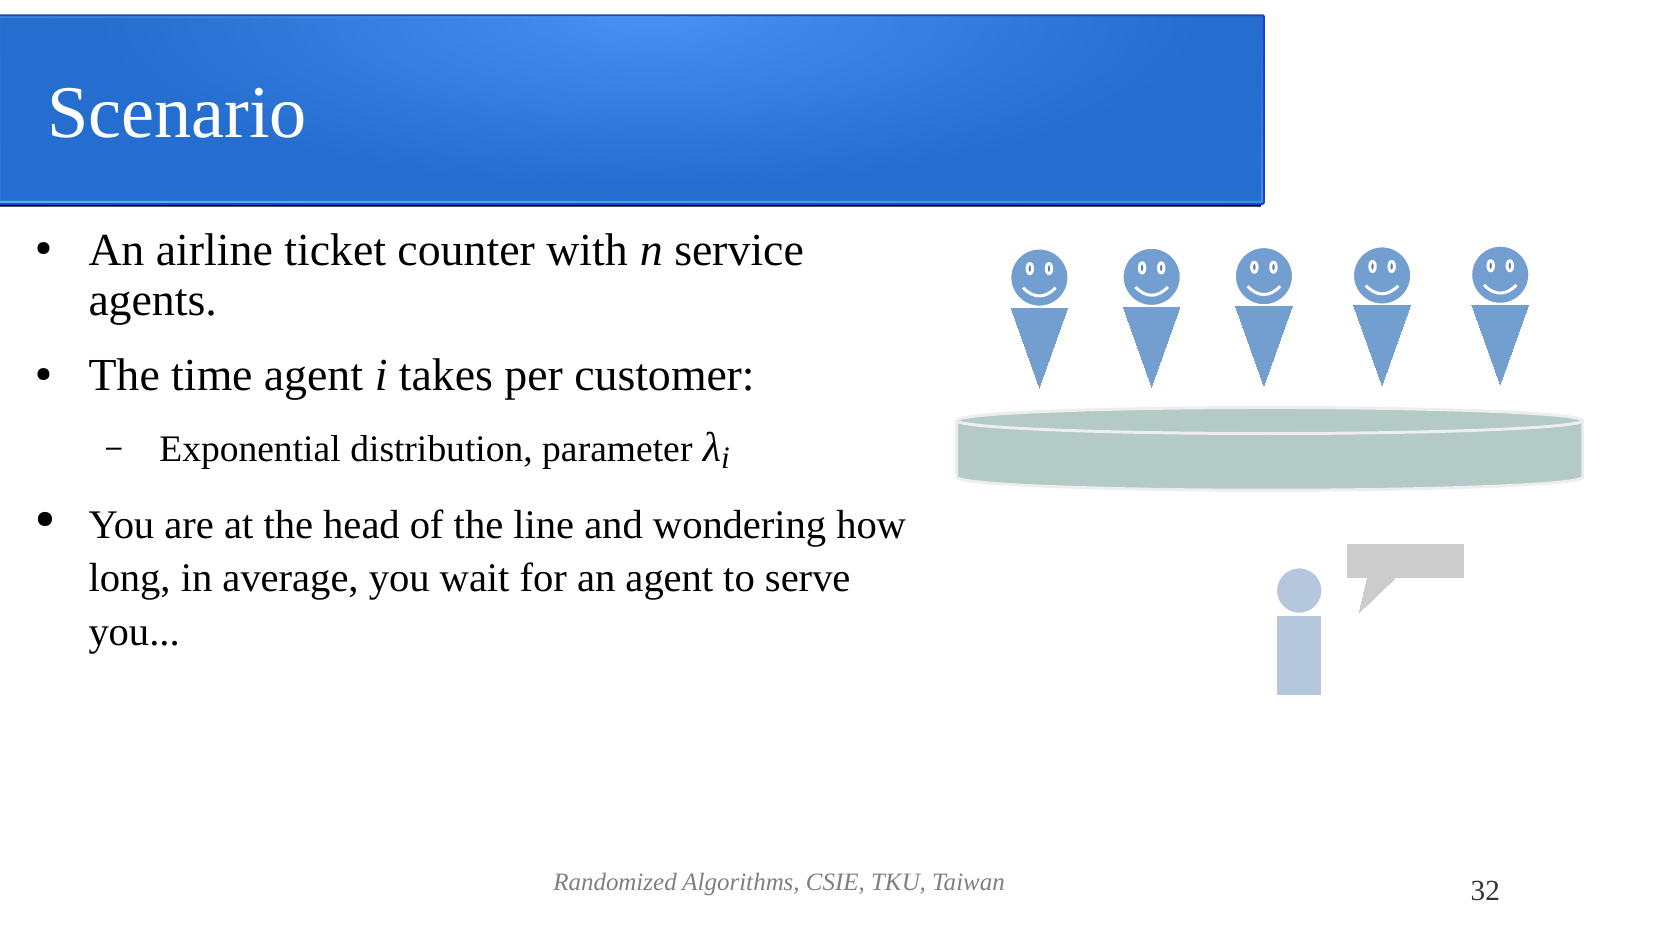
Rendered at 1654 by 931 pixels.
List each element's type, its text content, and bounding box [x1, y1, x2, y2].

list An airline ticket counter with n service agents. The time agent i takes per customer: Exponential distribution, parameter λi You are at the head of the line and wondering how long, in average, you wait for an agent to serve you... [17, 224, 922, 764]
text_box [956, 407, 1583, 491]
text_box [1122, 247, 1182, 390]
text_box [1275, 566, 1323, 697]
text_box [1009, 248, 1069, 390]
text_box [1352, 245, 1412, 388]
text_box [1234, 246, 1294, 389]
text_box [1470, 245, 1530, 387]
text_box [1346, 543, 1465, 616]
title Scenario [47, 35, 1199, 189]
